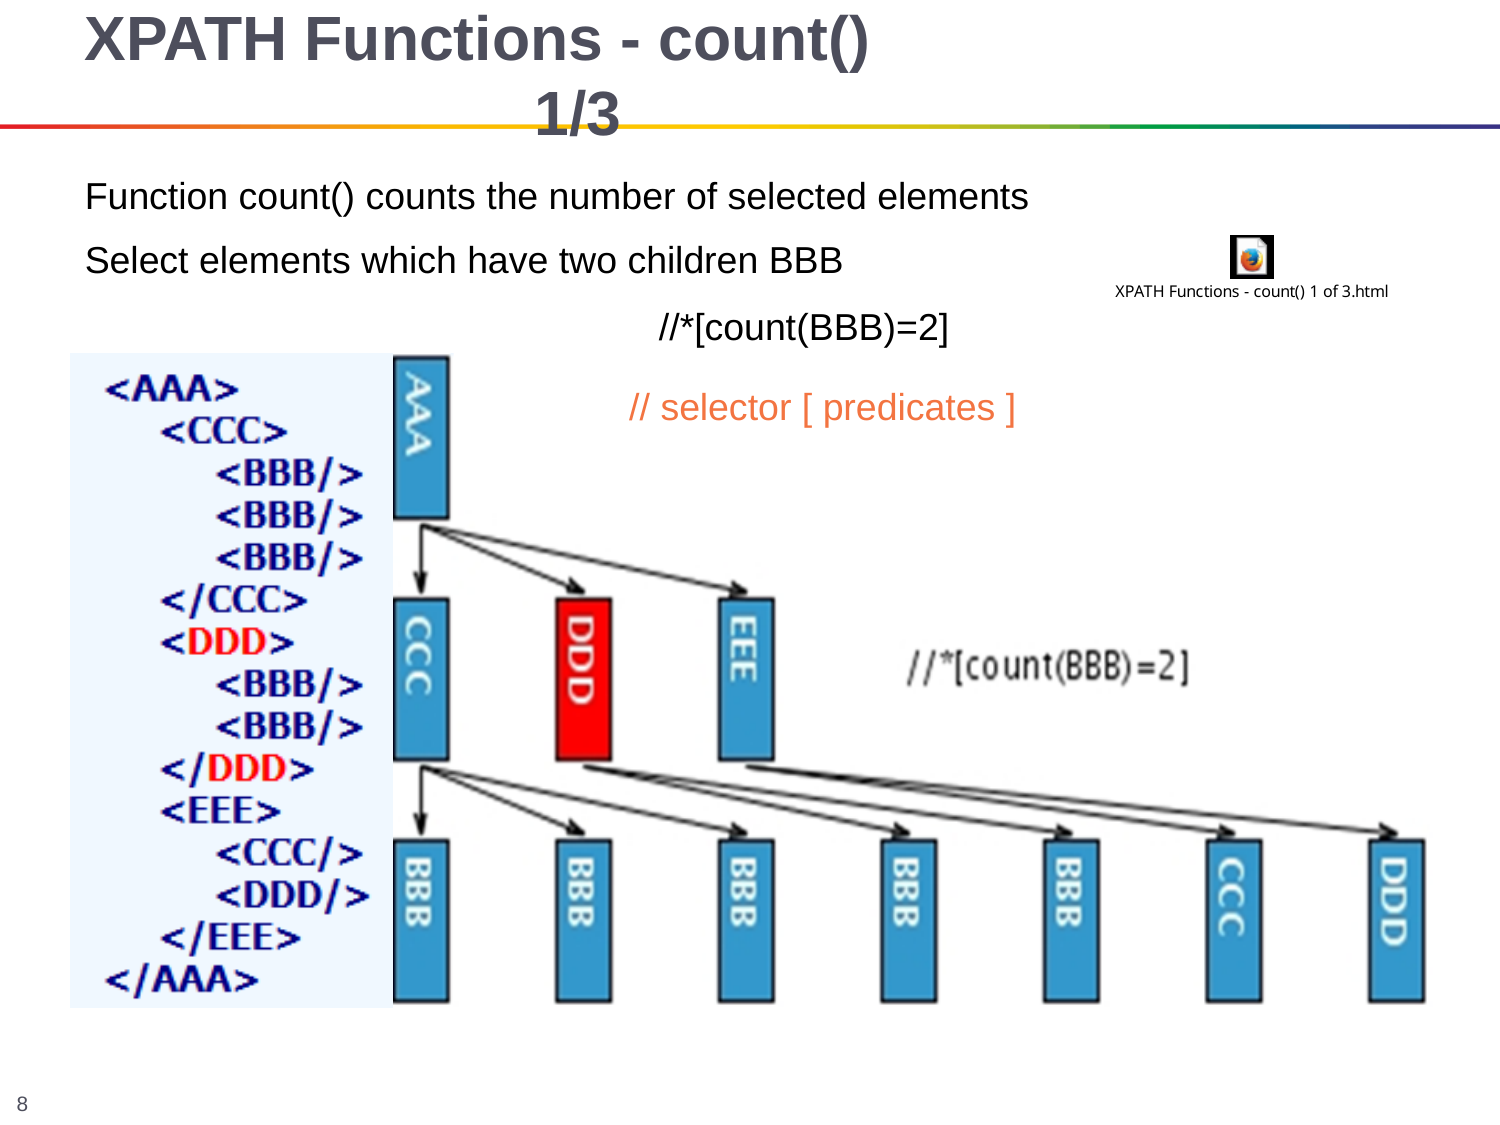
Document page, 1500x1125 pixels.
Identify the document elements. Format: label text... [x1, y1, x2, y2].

text_box XPATH Functions - count() 1/3 [69, 0, 1420, 156]
text_box Select elements which have two children BBB [69, 229, 916, 289]
text_box //*[count(BBB)=2] [644, 295, 965, 353]
text_box Function count() counts the number of selected elements [70, 164, 1362, 225]
text_box // selector [ predicates ] [614, 375, 1032, 436]
picture [70, 353, 1433, 1008]
chart [1083, 235, 1420, 308]
